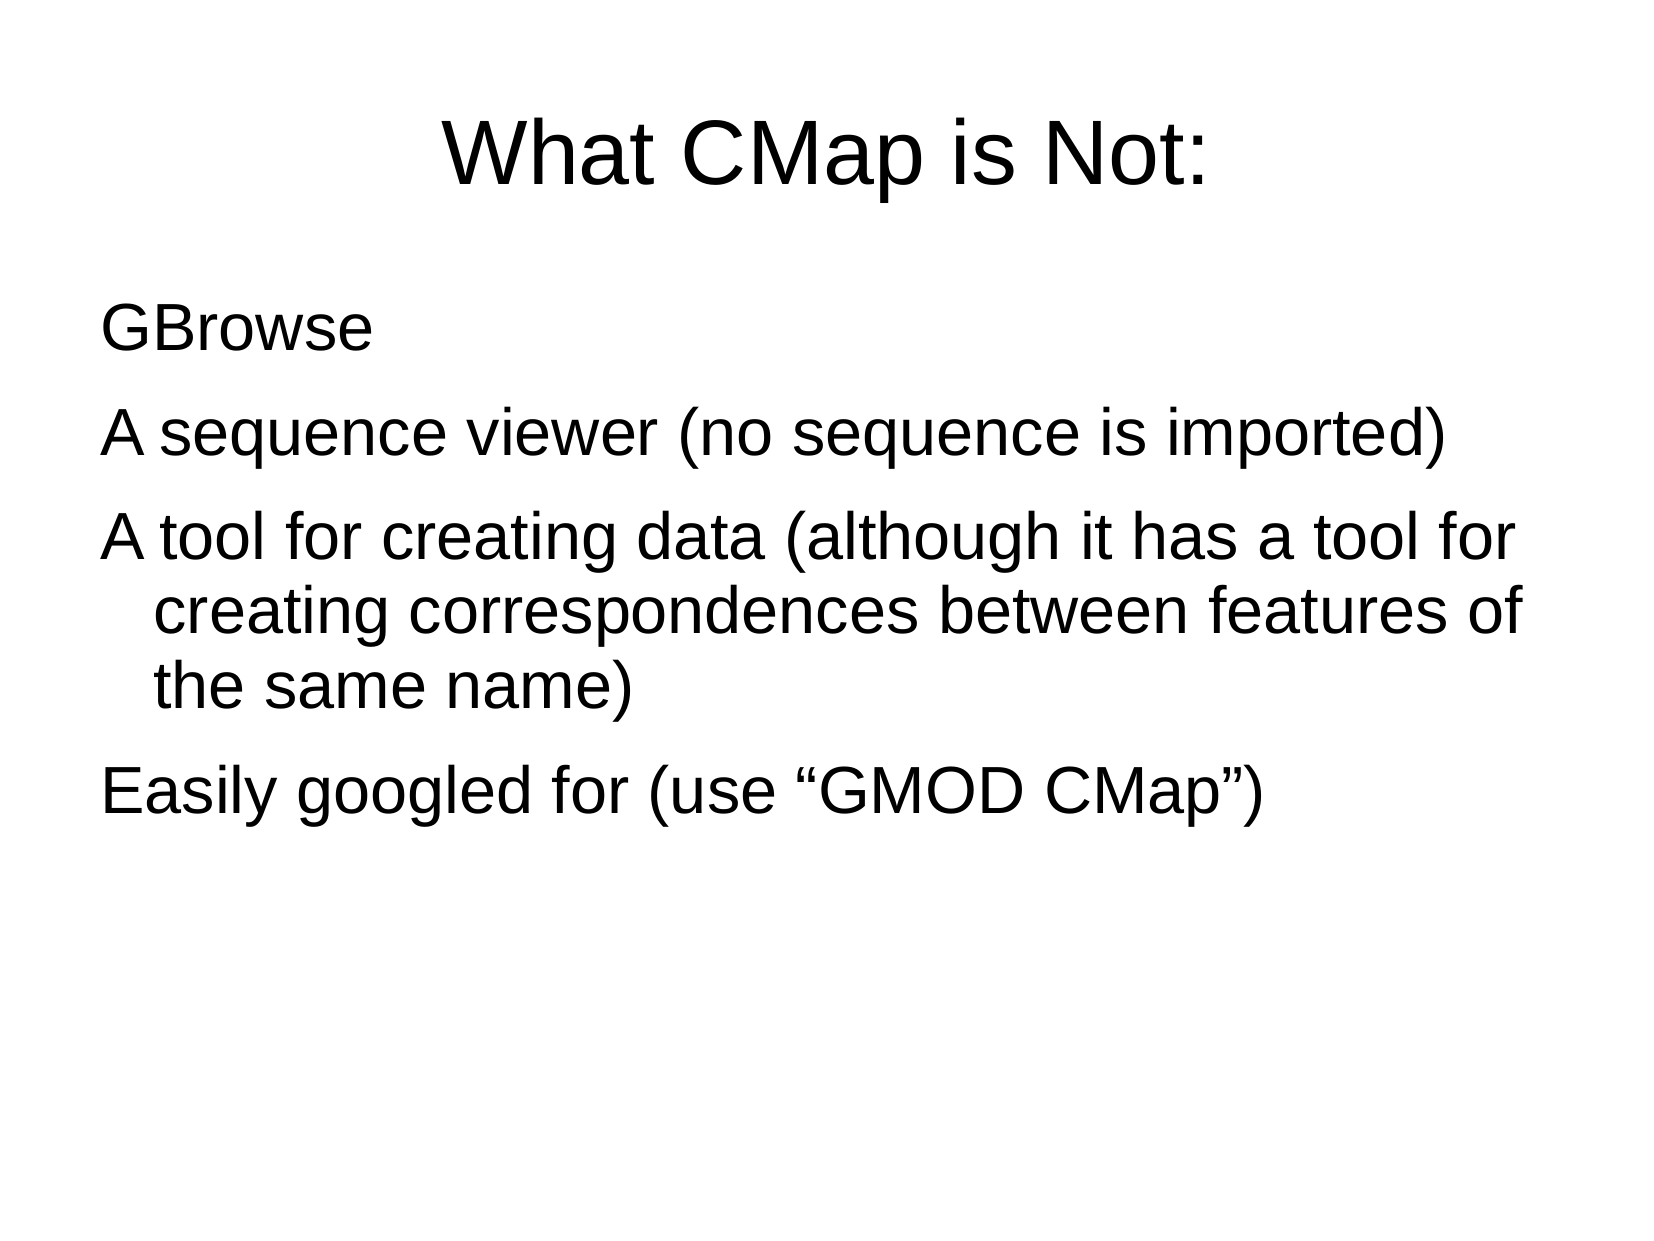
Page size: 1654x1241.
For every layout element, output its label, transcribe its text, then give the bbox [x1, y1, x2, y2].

list GBrowse A sequence viewer (no sequence is imported) A tool for creating data (although it has a tool for creating correspondences between features of the same name) Easily googled for (use “GMOD CMap”) [82, 290, 1571, 1094]
title What CMap is Not: [82, 49, 1571, 257]
